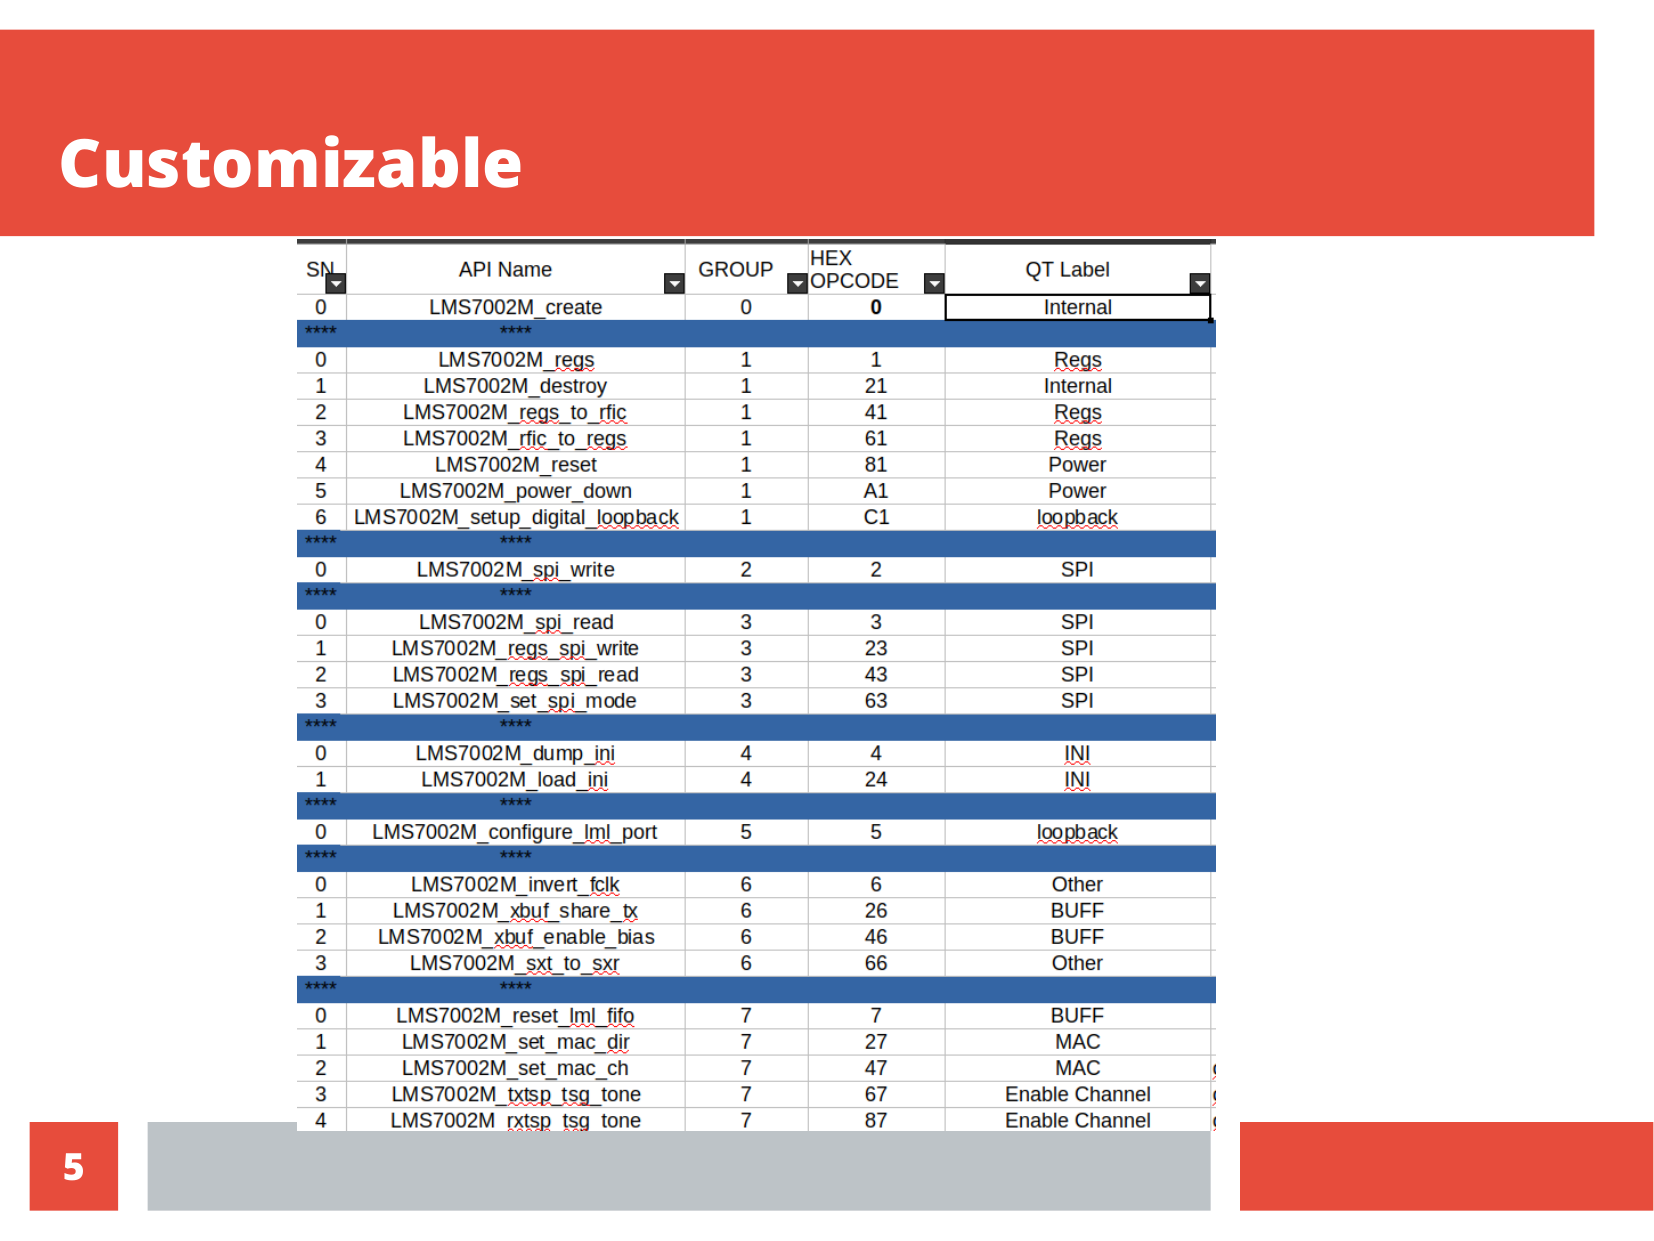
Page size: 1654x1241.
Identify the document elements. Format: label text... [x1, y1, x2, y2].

title Customizable [59, 59, 1595, 207]
picture [297, 239, 1216, 1131]
